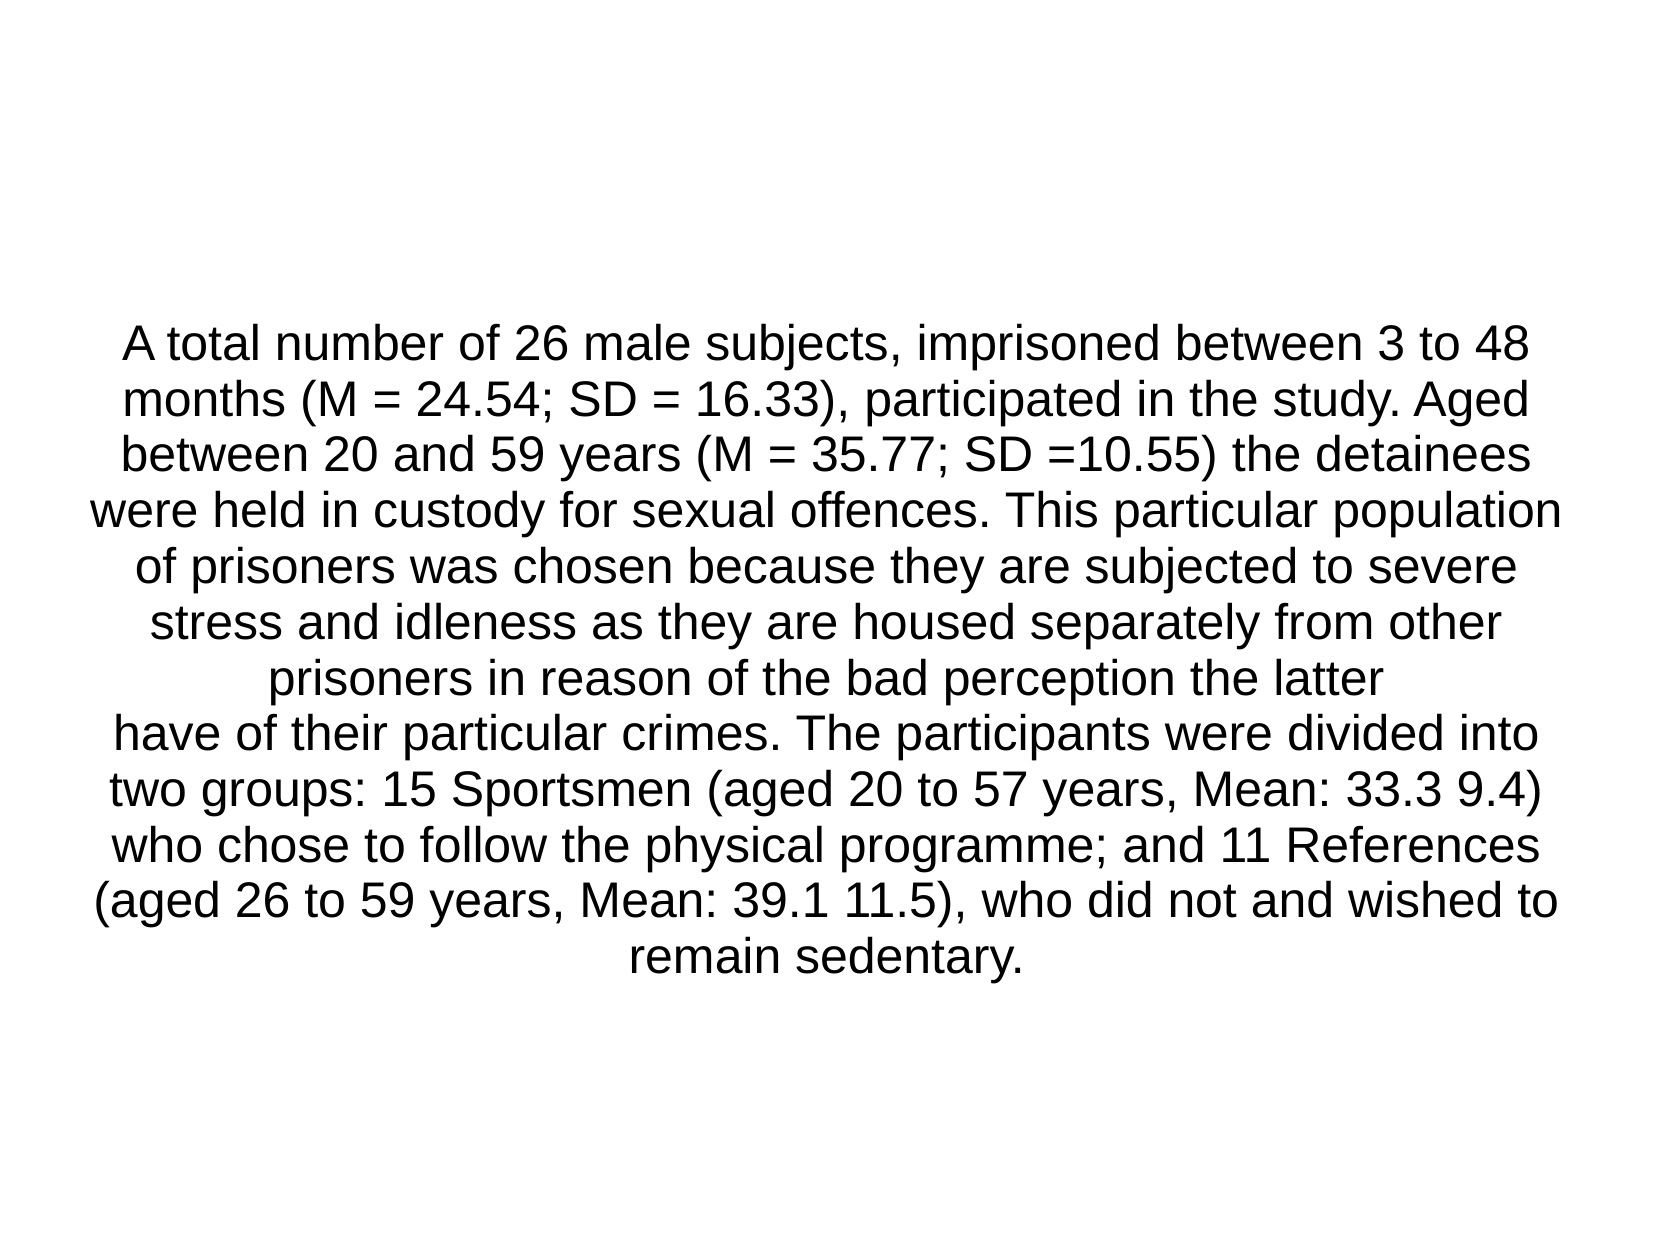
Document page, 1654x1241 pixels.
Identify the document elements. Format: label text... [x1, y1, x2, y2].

subtitle A total number of 26 male subjects, imprisoned between 3 to 48 months (M = 24.54; SD = 16.33), participated in the study. Aged between 20 and 59 years (M = 35.77; SD =10.55) the detainees were held in custody for sexual offences. This particular population of prisoners was chosen because they are subjected to severe stress and idleness as they are housed separately from other prisoners in reason of the bad perception the latter have of their particular crimes. The participants were divided into two groups: 15 Sportsmen (aged 20 to 57 years, Mean: 33.3 9.4) who chose to follow the physical programme; and 11 References (aged 26 to 59 years, Mean: 39.1 11.5), who did not and wished to remain sedentary. [82, 290, 1571, 1010]
